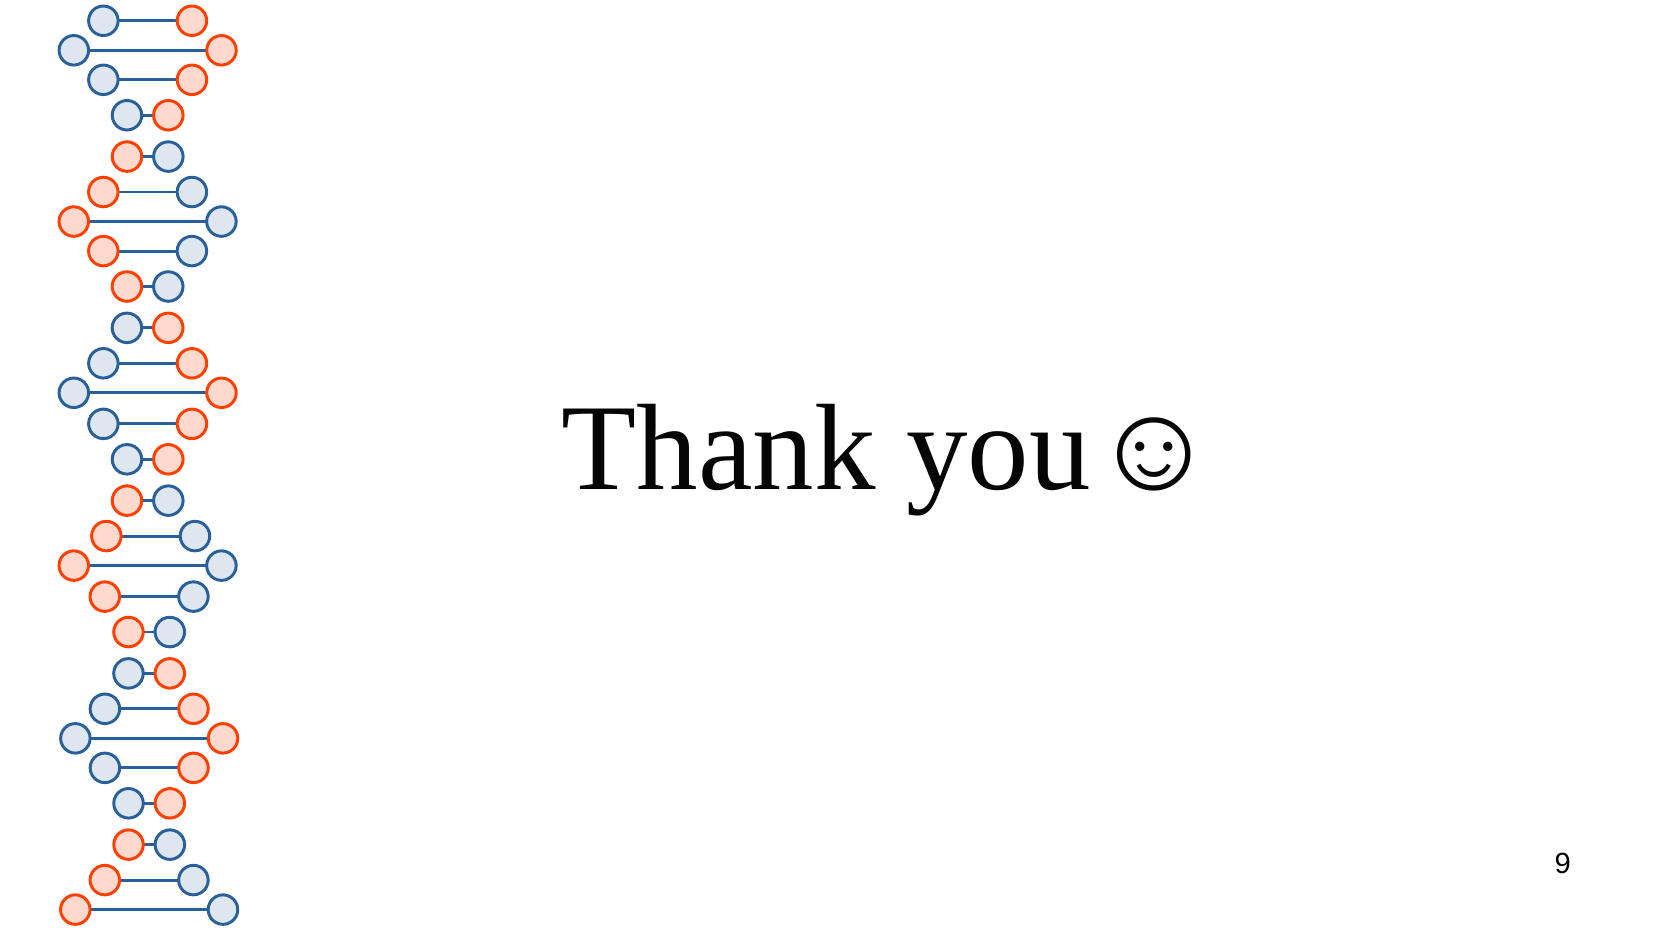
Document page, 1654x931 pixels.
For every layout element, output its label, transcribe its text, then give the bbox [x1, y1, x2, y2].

title Thank you☺ [225, 371, 1554, 526]
